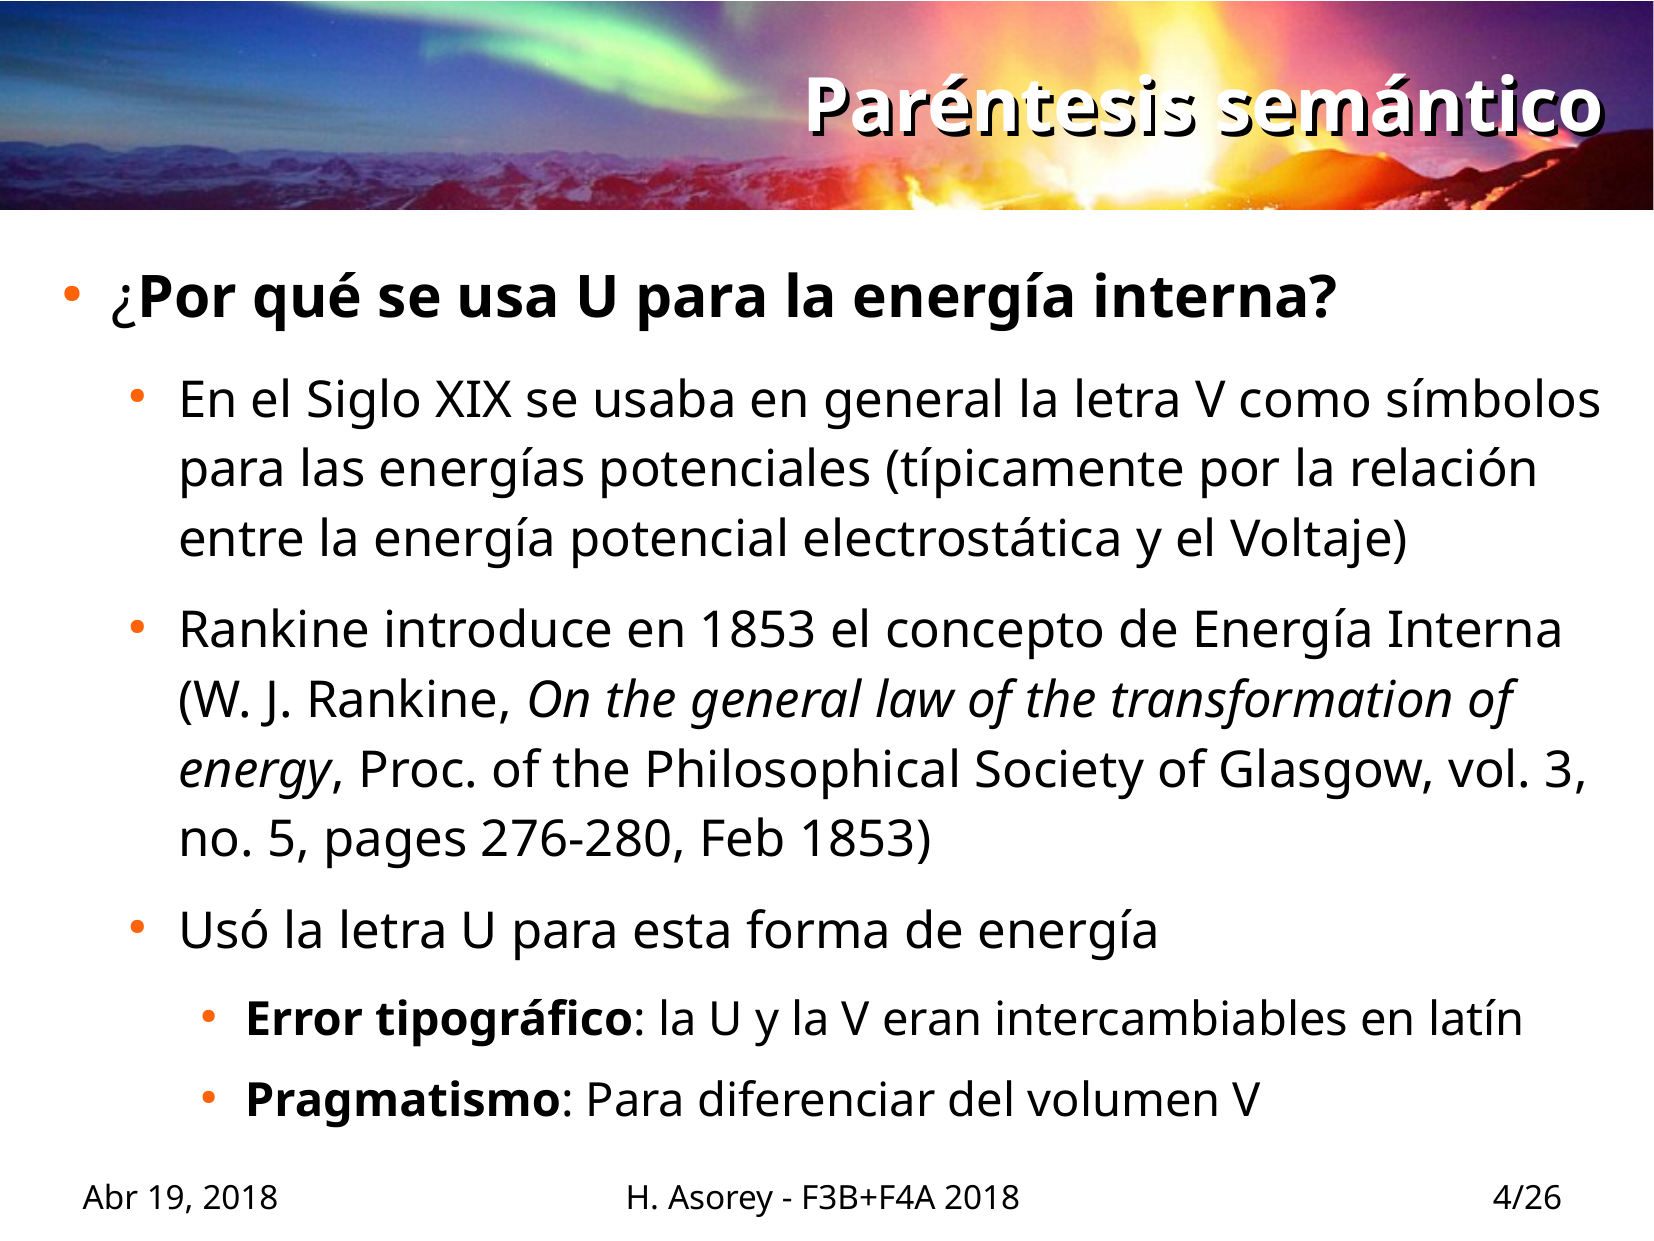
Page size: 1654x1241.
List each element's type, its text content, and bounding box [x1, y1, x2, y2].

picture [0, 1, 1654, 210]
list ¿Por qué se usa U para la energía interna? En el Siglo XIX se usaba en general la letra V como símbolos para las energías potenciales (típicamente por la relación entre la energía potencial electrostática y el Voltaje) Rankine introduce en 1853 el concepto de Energía Interna (W. J. Rankine, On the general law of the transformation of energy, Proc. of the Philosophical Society of Glasgow, vol. 3, no. 5, pages 276-280, Feb 1853) Usó la letra U para esta forma de energía Error tipográfico: la U y la V eran intercambiables en latín Pragmatismo: Para diferenciar del volumen V [45, 255, 1606, 1156]
title Paréntesis semántico [45, 15, 1606, 191]
